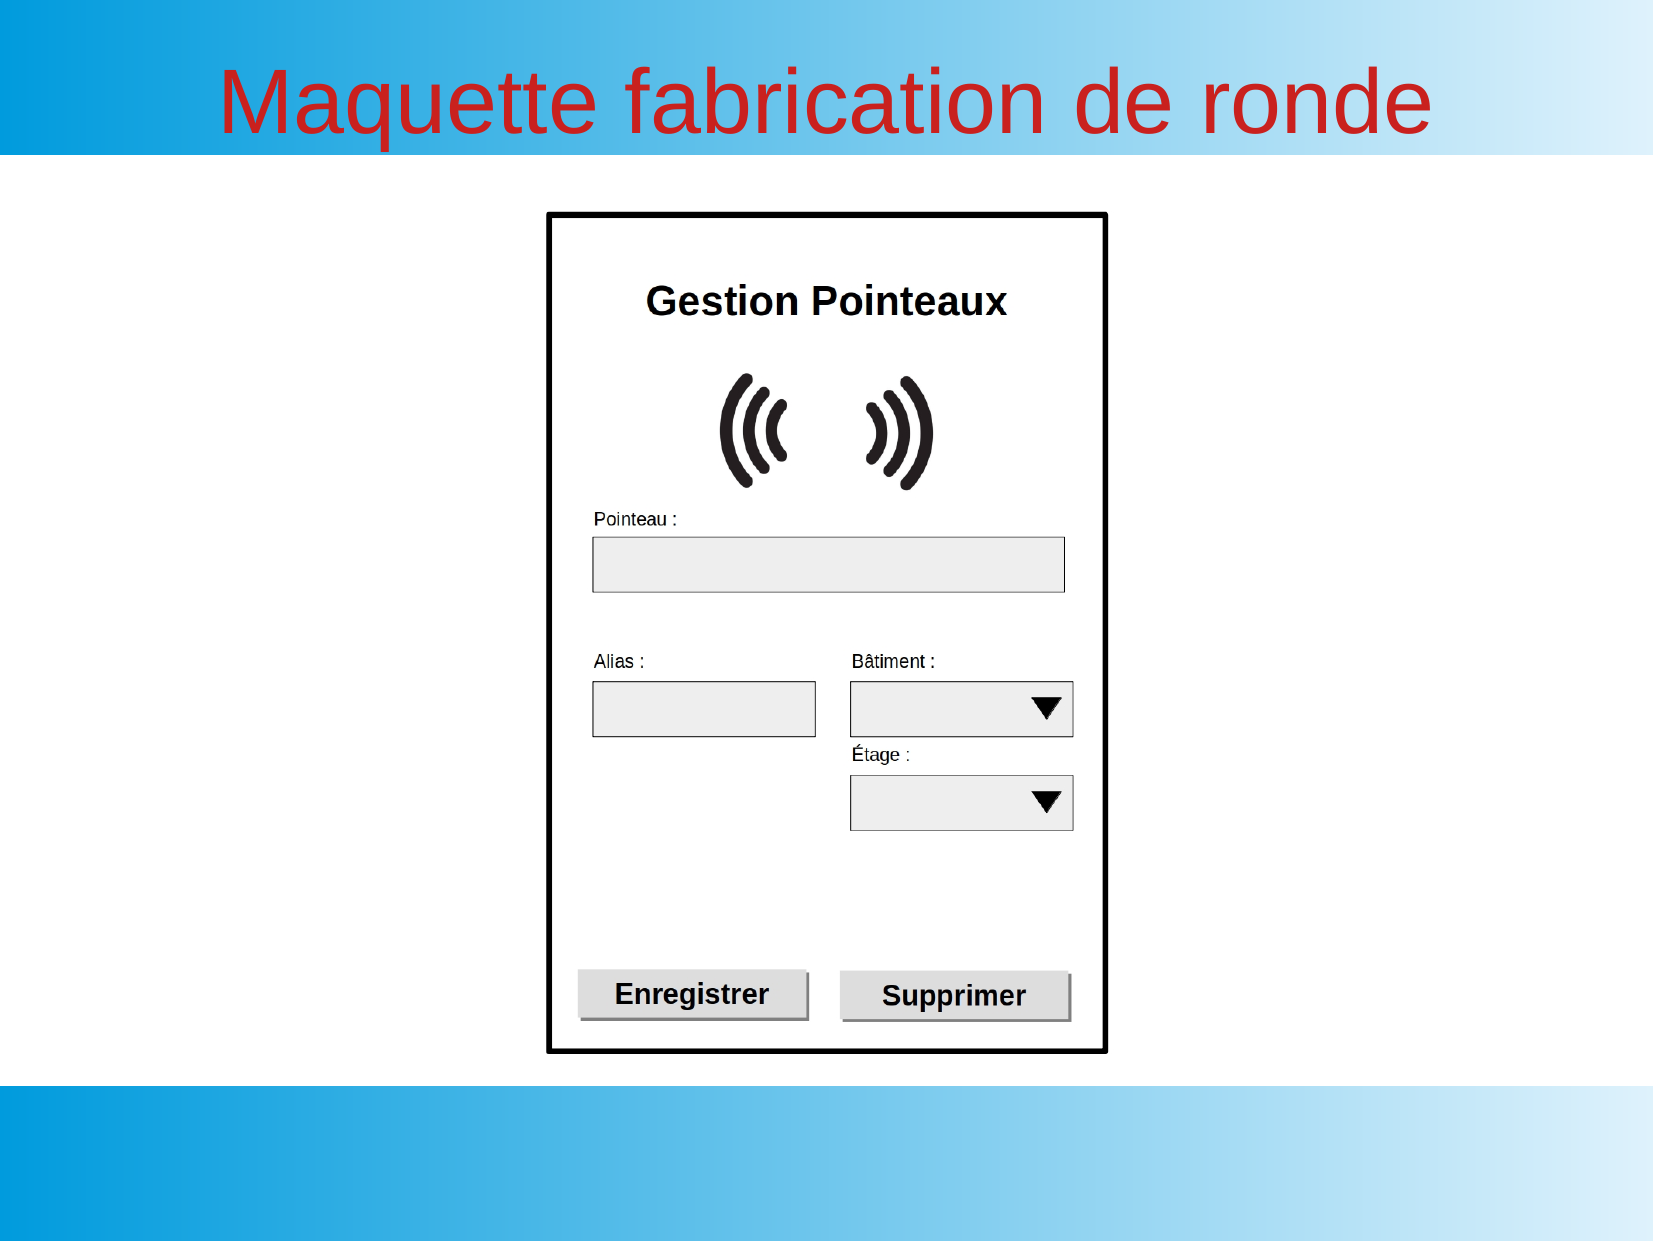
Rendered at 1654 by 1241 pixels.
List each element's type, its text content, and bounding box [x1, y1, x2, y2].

title Maquette fabrication de ronde [82, 49, 1571, 155]
picture [519, 184, 1134, 1081]
